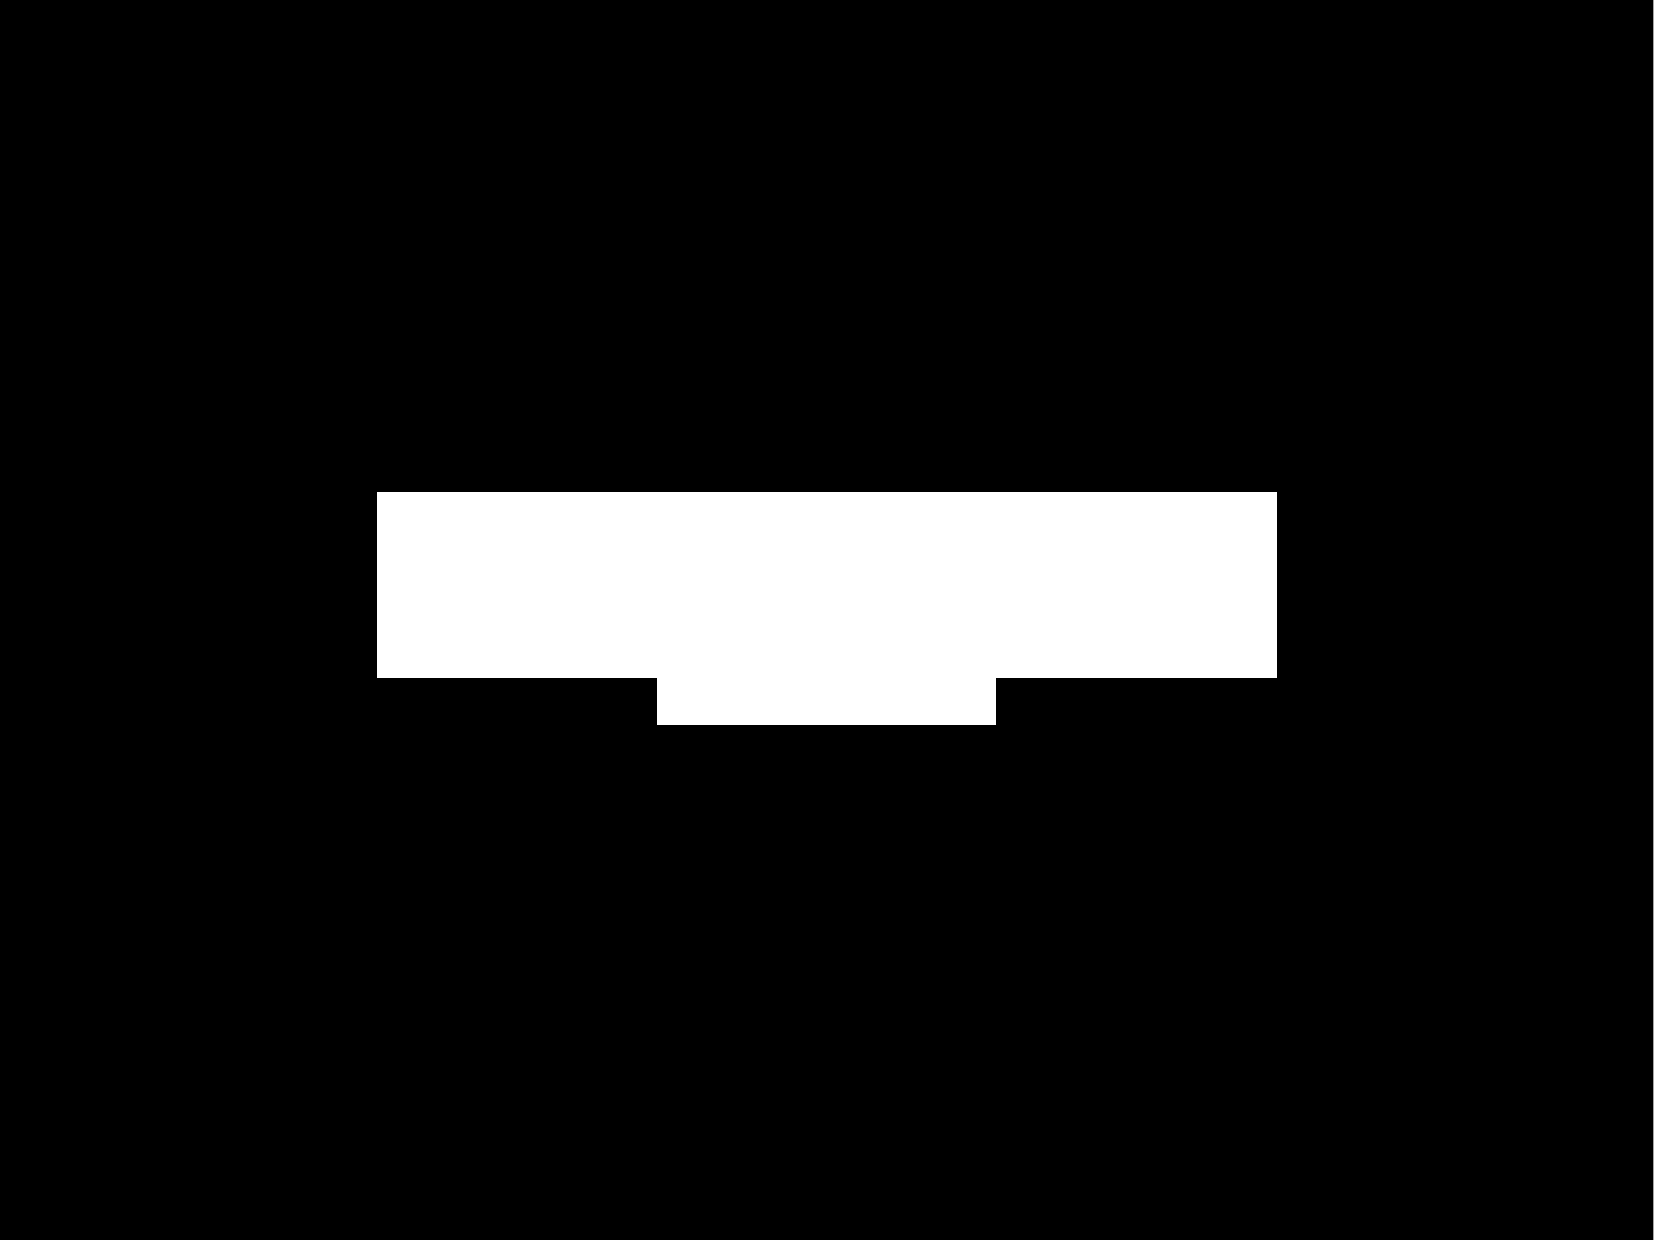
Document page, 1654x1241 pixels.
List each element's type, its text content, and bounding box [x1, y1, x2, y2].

subtitle Boas Novas Marina de Oliveira [82, 0, 1571, 1217]
